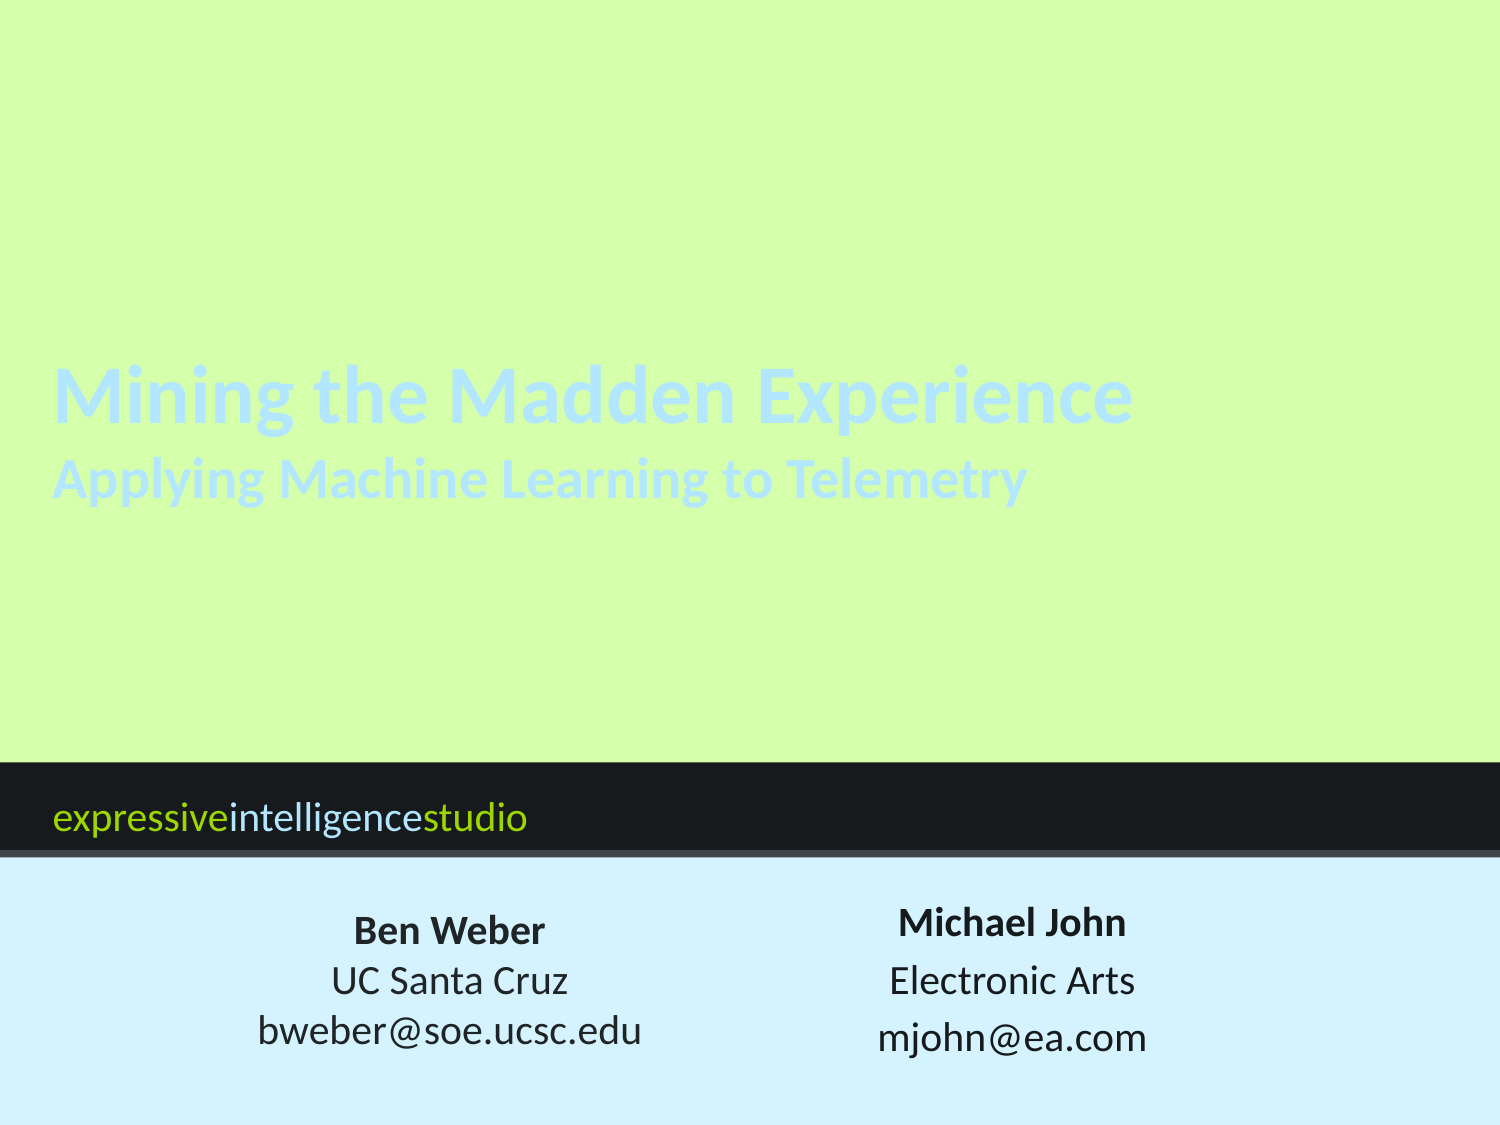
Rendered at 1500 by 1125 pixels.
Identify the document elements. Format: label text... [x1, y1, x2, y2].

text_box Ben Weber UC Santa Cruz bweber@soe.ucsc.edu [162, 887, 738, 1088]
title Mining the Madden Experience Applying Machine Learning to Telemetry [37, 324, 1313, 567]
text_box Michael John Electronic Arts mjohn@ea.com [812, 887, 1213, 1088]
